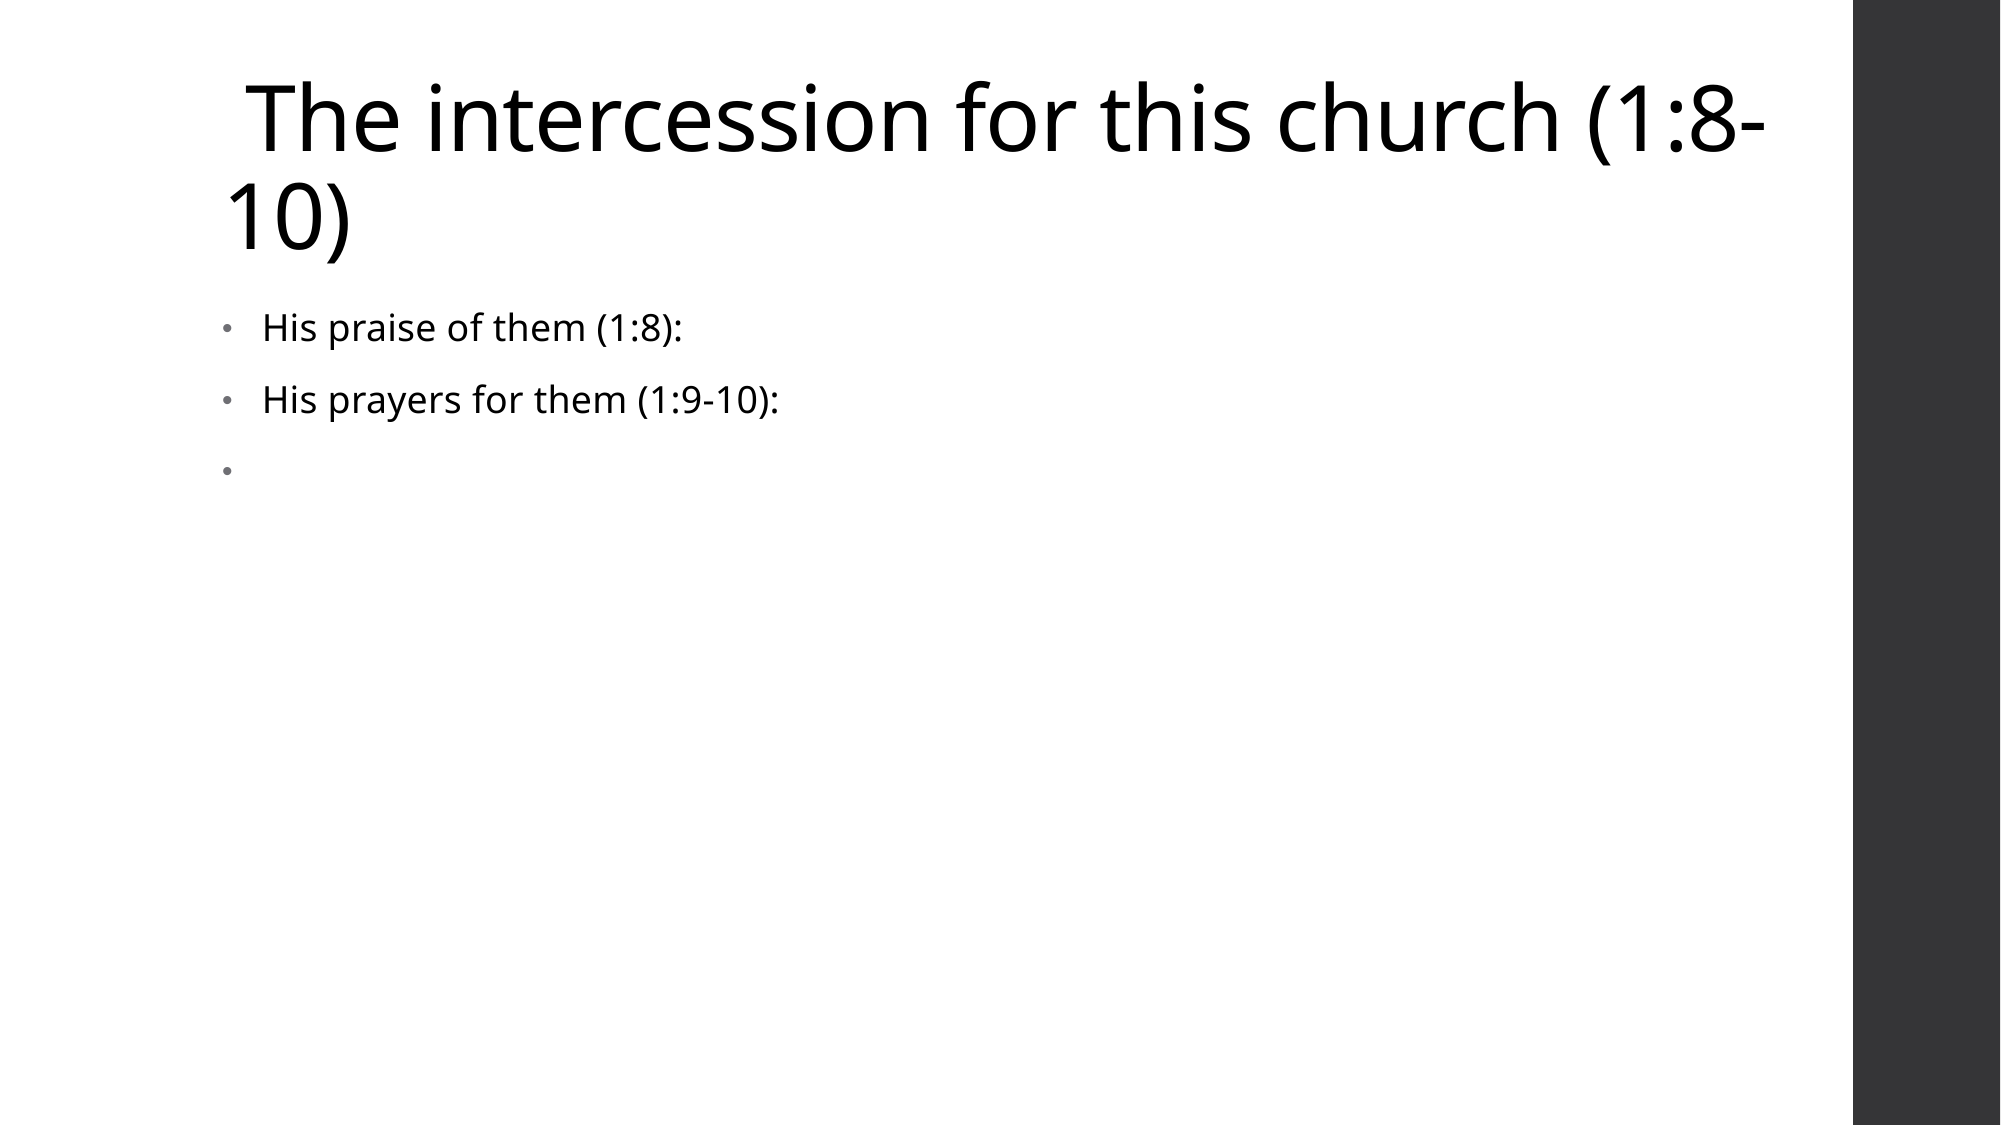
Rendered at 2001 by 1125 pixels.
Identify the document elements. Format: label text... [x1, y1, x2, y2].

title The intercession for this church (1:8-10) [206, 60, 1797, 278]
list His praise of them (1:8): His prayers for them (1:9-10): [206, 299, 1617, 1014]
